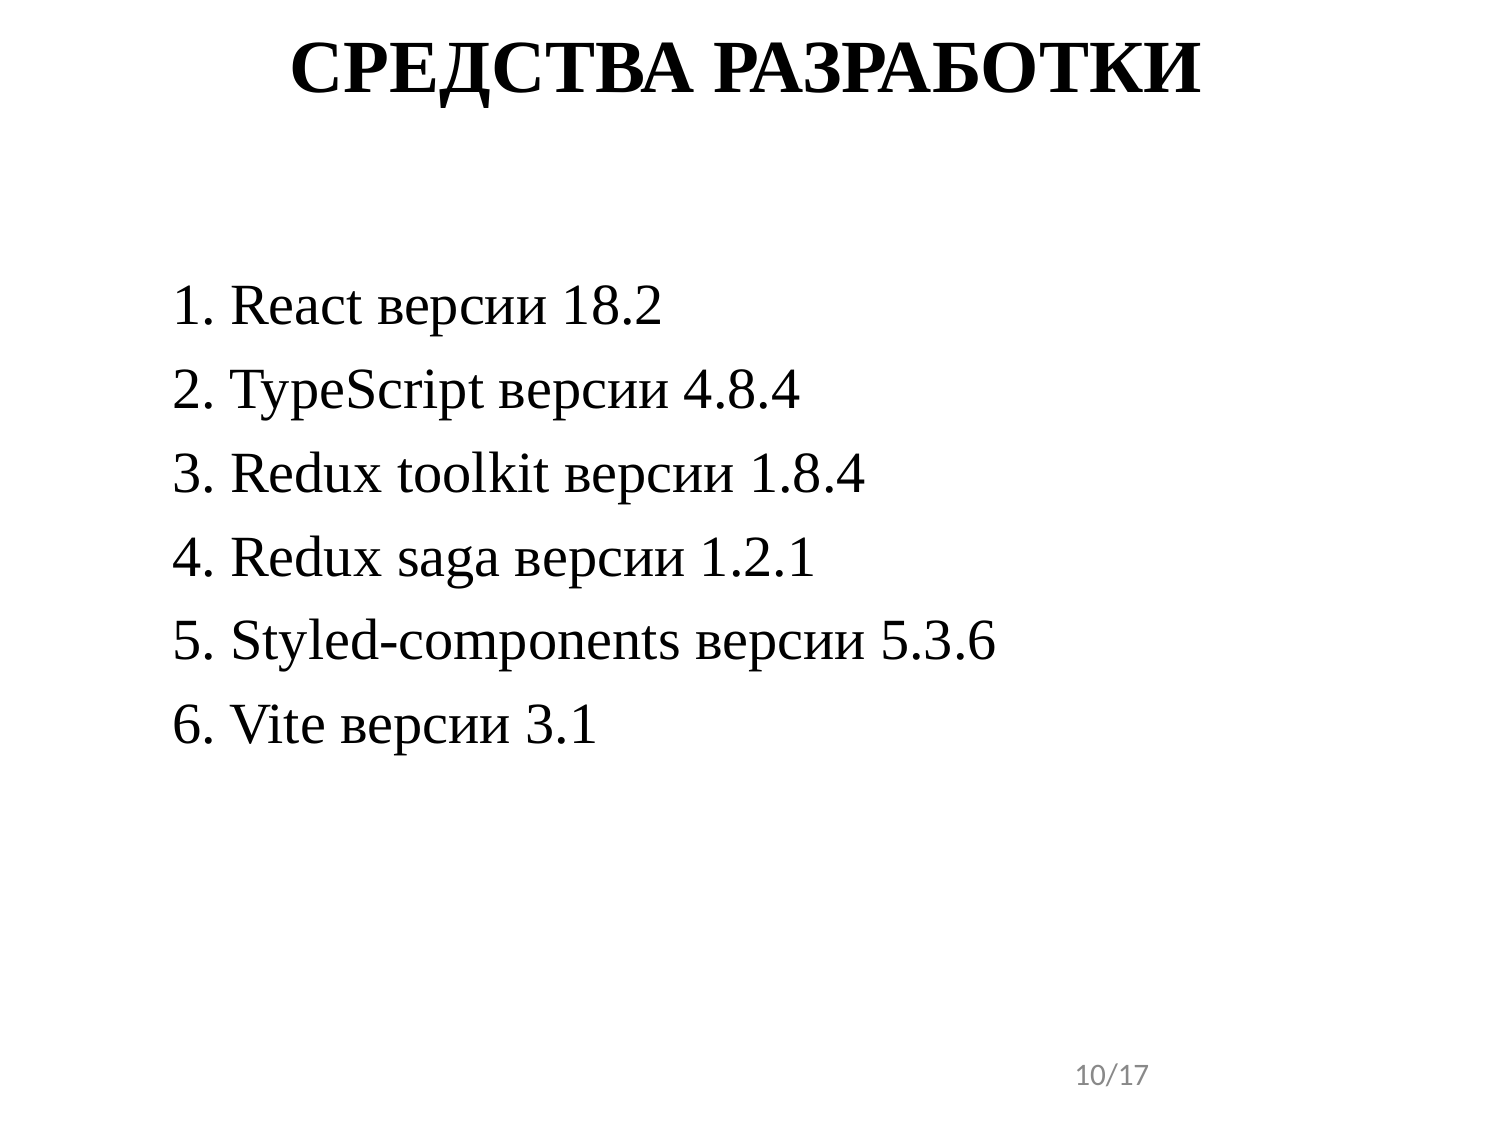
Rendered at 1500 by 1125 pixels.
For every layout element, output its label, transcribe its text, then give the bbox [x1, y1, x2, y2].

list 1. React версии 18.2 2. TypeScript версии 4.8.4 3. Redux toolkit версии 1.8.4 4. Redux saga версии 1.2.1 5. Styled-components версии 5.3.6 6. Vite версии 3.1 [160, 269, 1340, 805]
slide_number 10/17 [1059, 1042, 1397, 1103]
title СРЕДСТВА РАЗРАБОТКИ [0, 0, 1493, 137]
